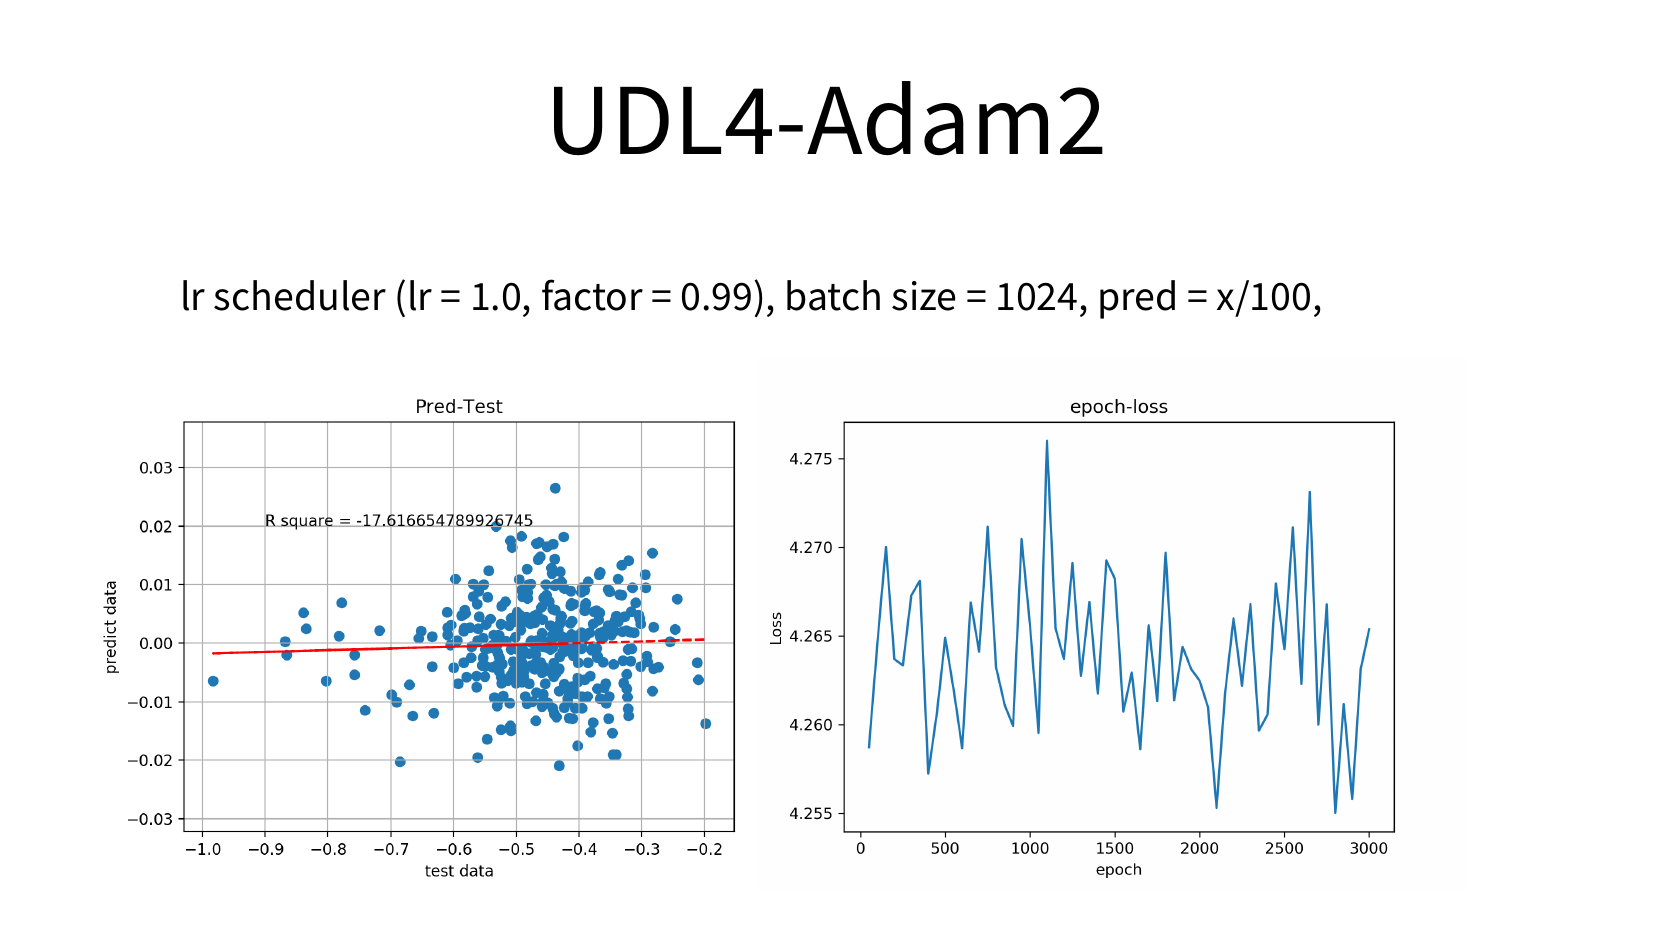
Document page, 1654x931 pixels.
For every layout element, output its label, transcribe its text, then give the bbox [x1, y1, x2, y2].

title UDL4-Adam2 [82, 37, 1571, 193]
text_box lr scheduler (lr = 1.0, factor = 0.99), batch size = 1024, pred = x/100, [165, 259, 1394, 329]
picture [95, 358, 1465, 890]
